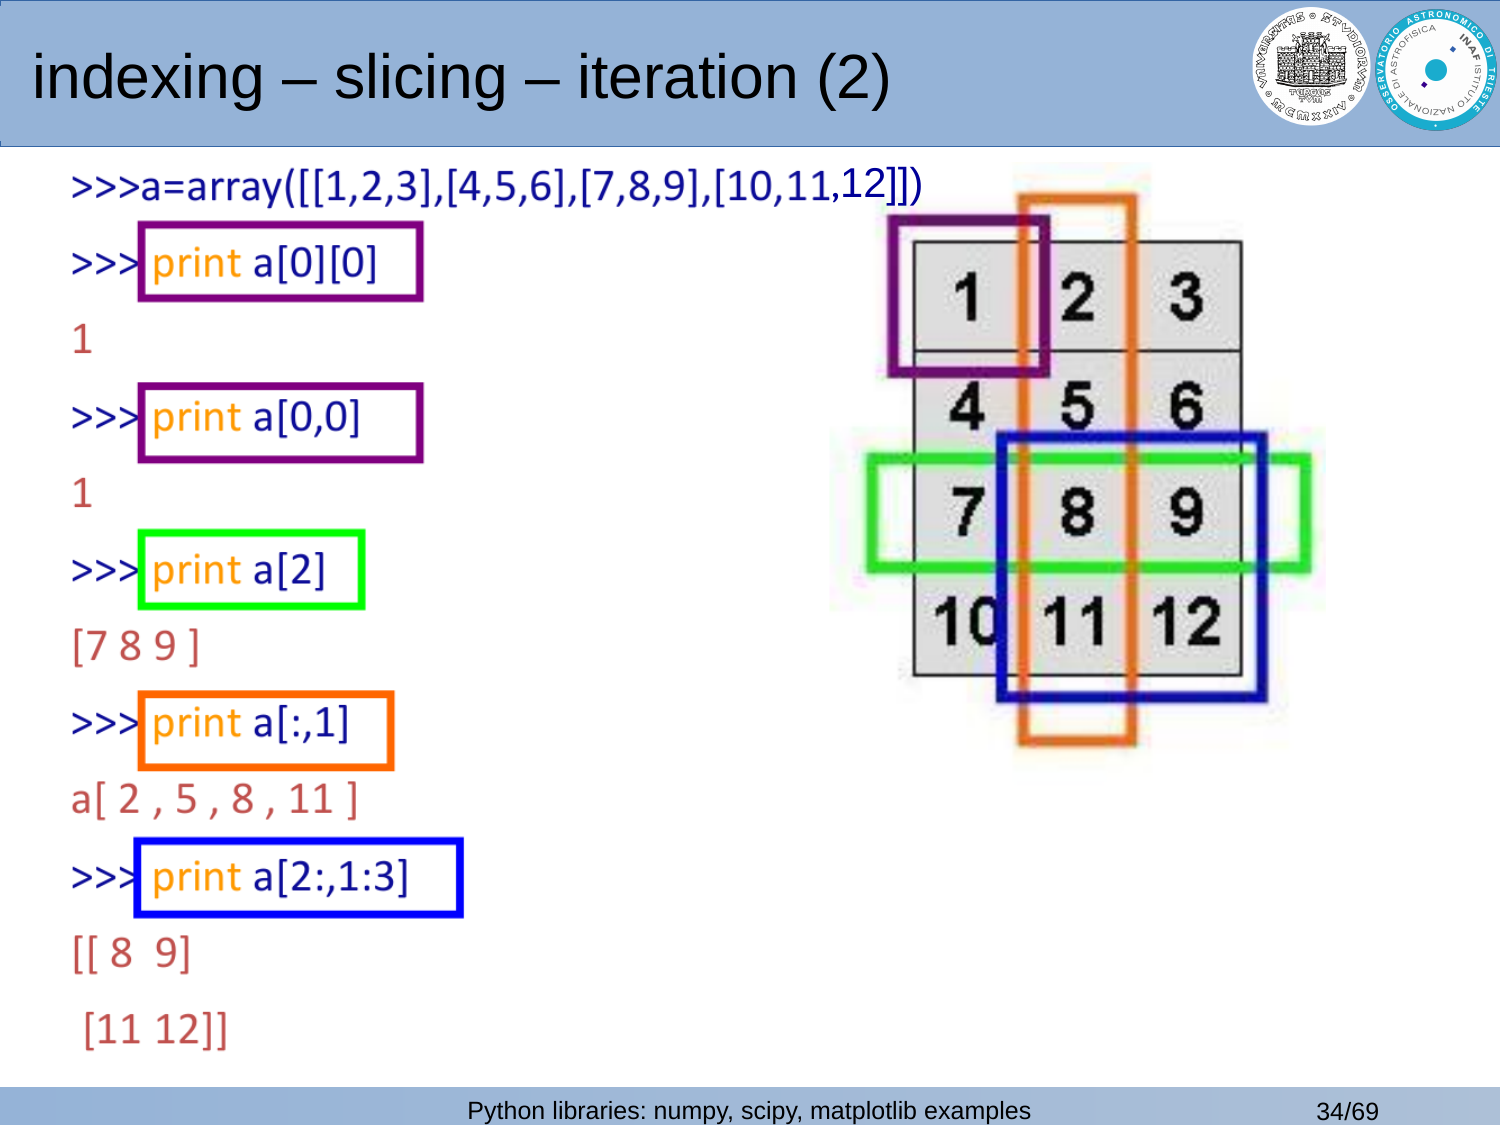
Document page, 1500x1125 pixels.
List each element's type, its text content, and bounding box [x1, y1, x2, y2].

picture [1253, 0, 1500, 156]
picture [57, 162, 1345, 1067]
text_box indexing – slicing – iteration (2) [0, 5, 1253, 141]
text_box ,12]]) [816, 152, 989, 217]
